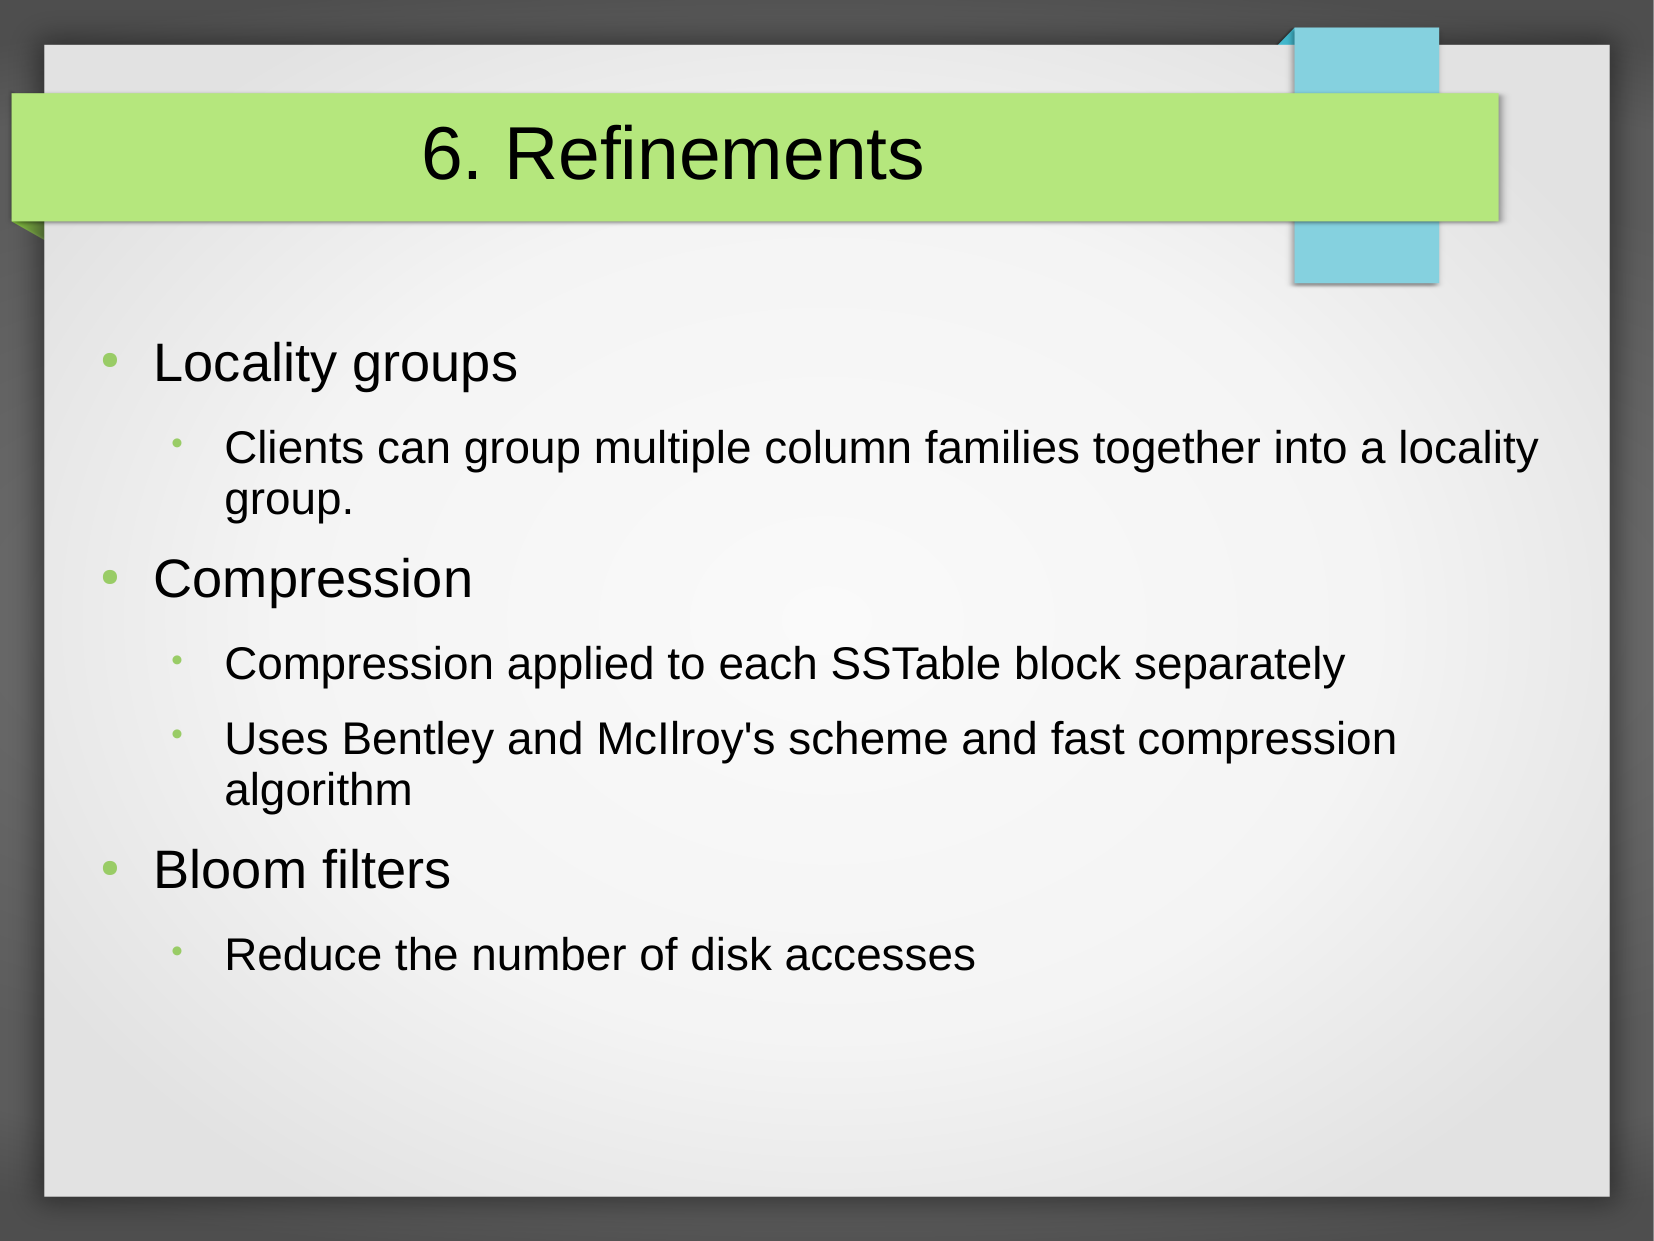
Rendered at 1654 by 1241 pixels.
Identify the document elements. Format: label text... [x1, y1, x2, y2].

picture [0, 0, 1654, 1241]
title 6. Refinements [82, 94, 1264, 213]
list Locality groups Clients can group multiple column families together into a locality group. Compression Compression applied to each SSTable block separately Uses Bentley and McIlroy's scheme and fast compression algorithm Bloom filters Reduce the number of disk accesses [82, 331, 1571, 1052]
